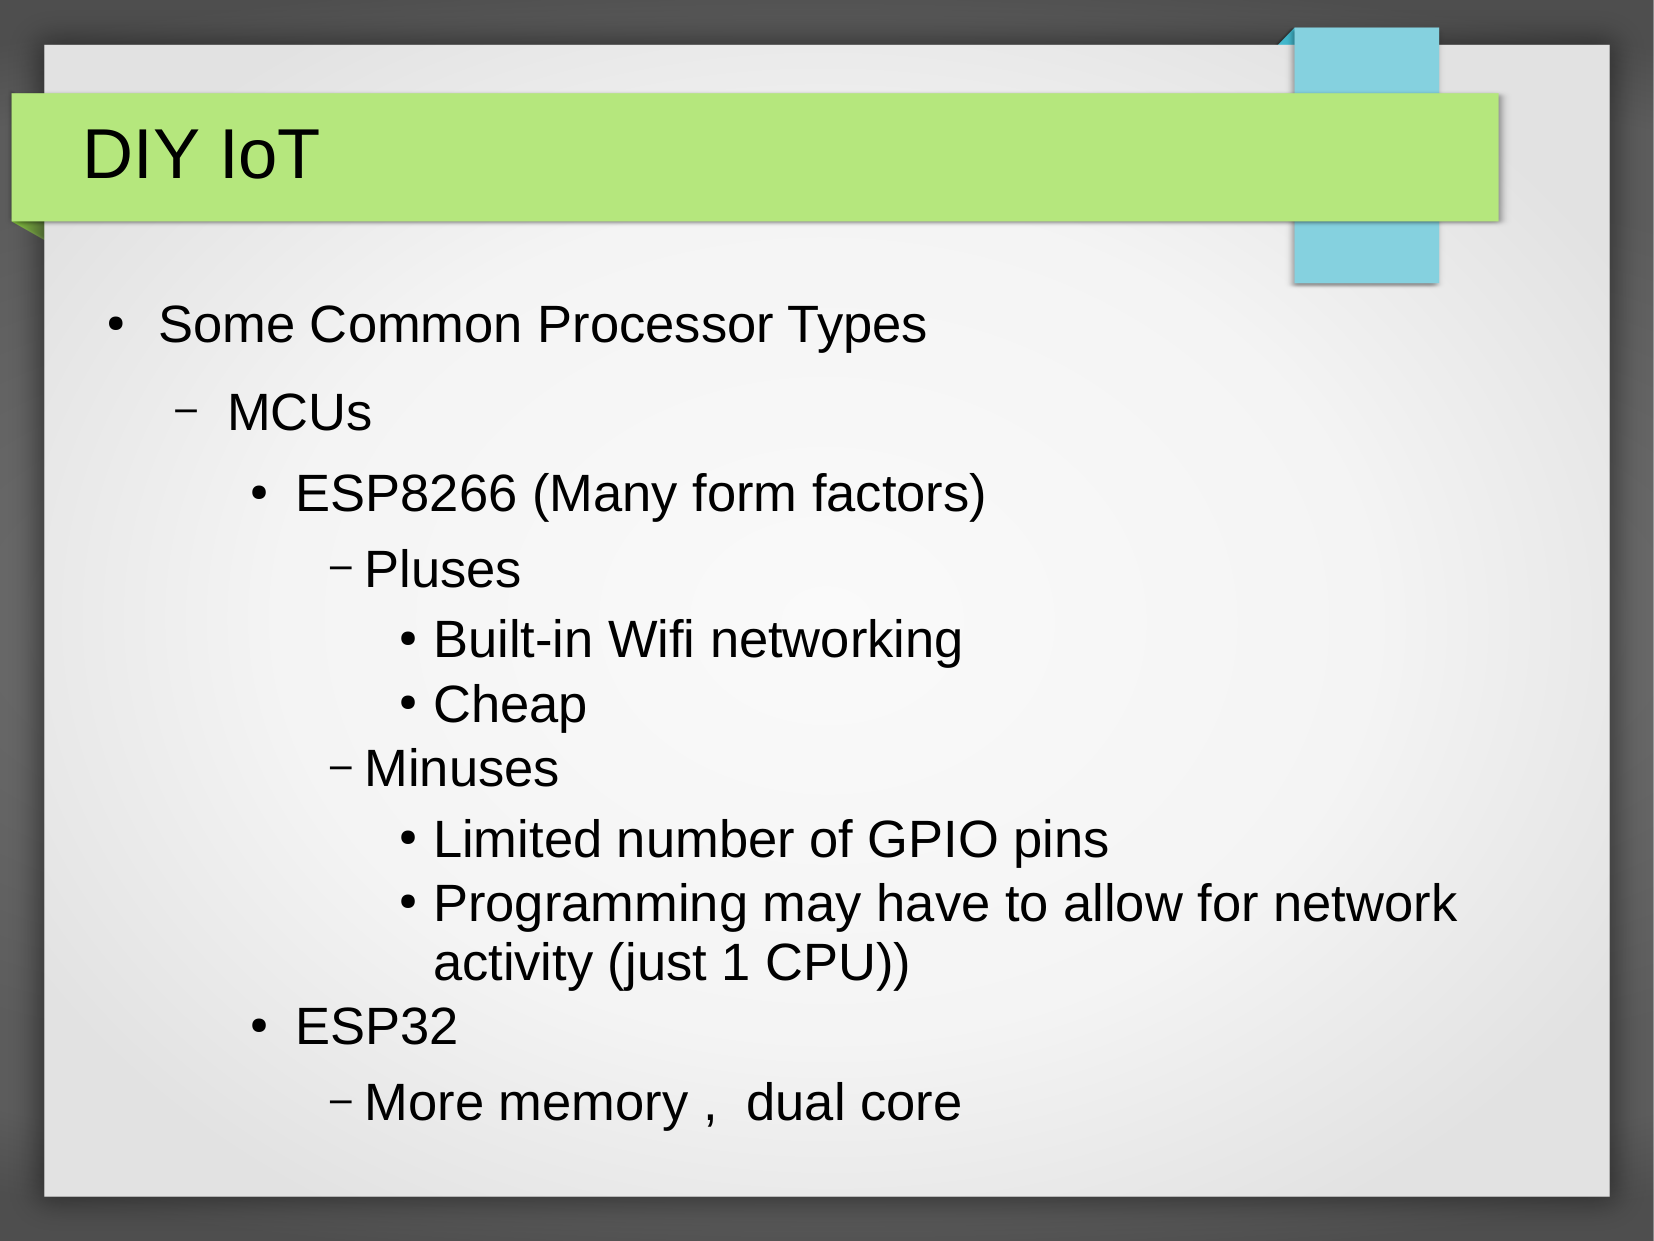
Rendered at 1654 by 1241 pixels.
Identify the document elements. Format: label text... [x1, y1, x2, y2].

title DIY IoT [82, 94, 1264, 213]
list Some Common Processor Types MCUs ESP8266 (Many form factors) Pluses Built-in Wifi networking Cheap Minuses Limited number of GPIO pins Programming may have to allow for network activity (just 1 CPU)) ESP32 More memory , dual core [89, 295, 1578, 1141]
picture [0, 0, 1654, 1241]
